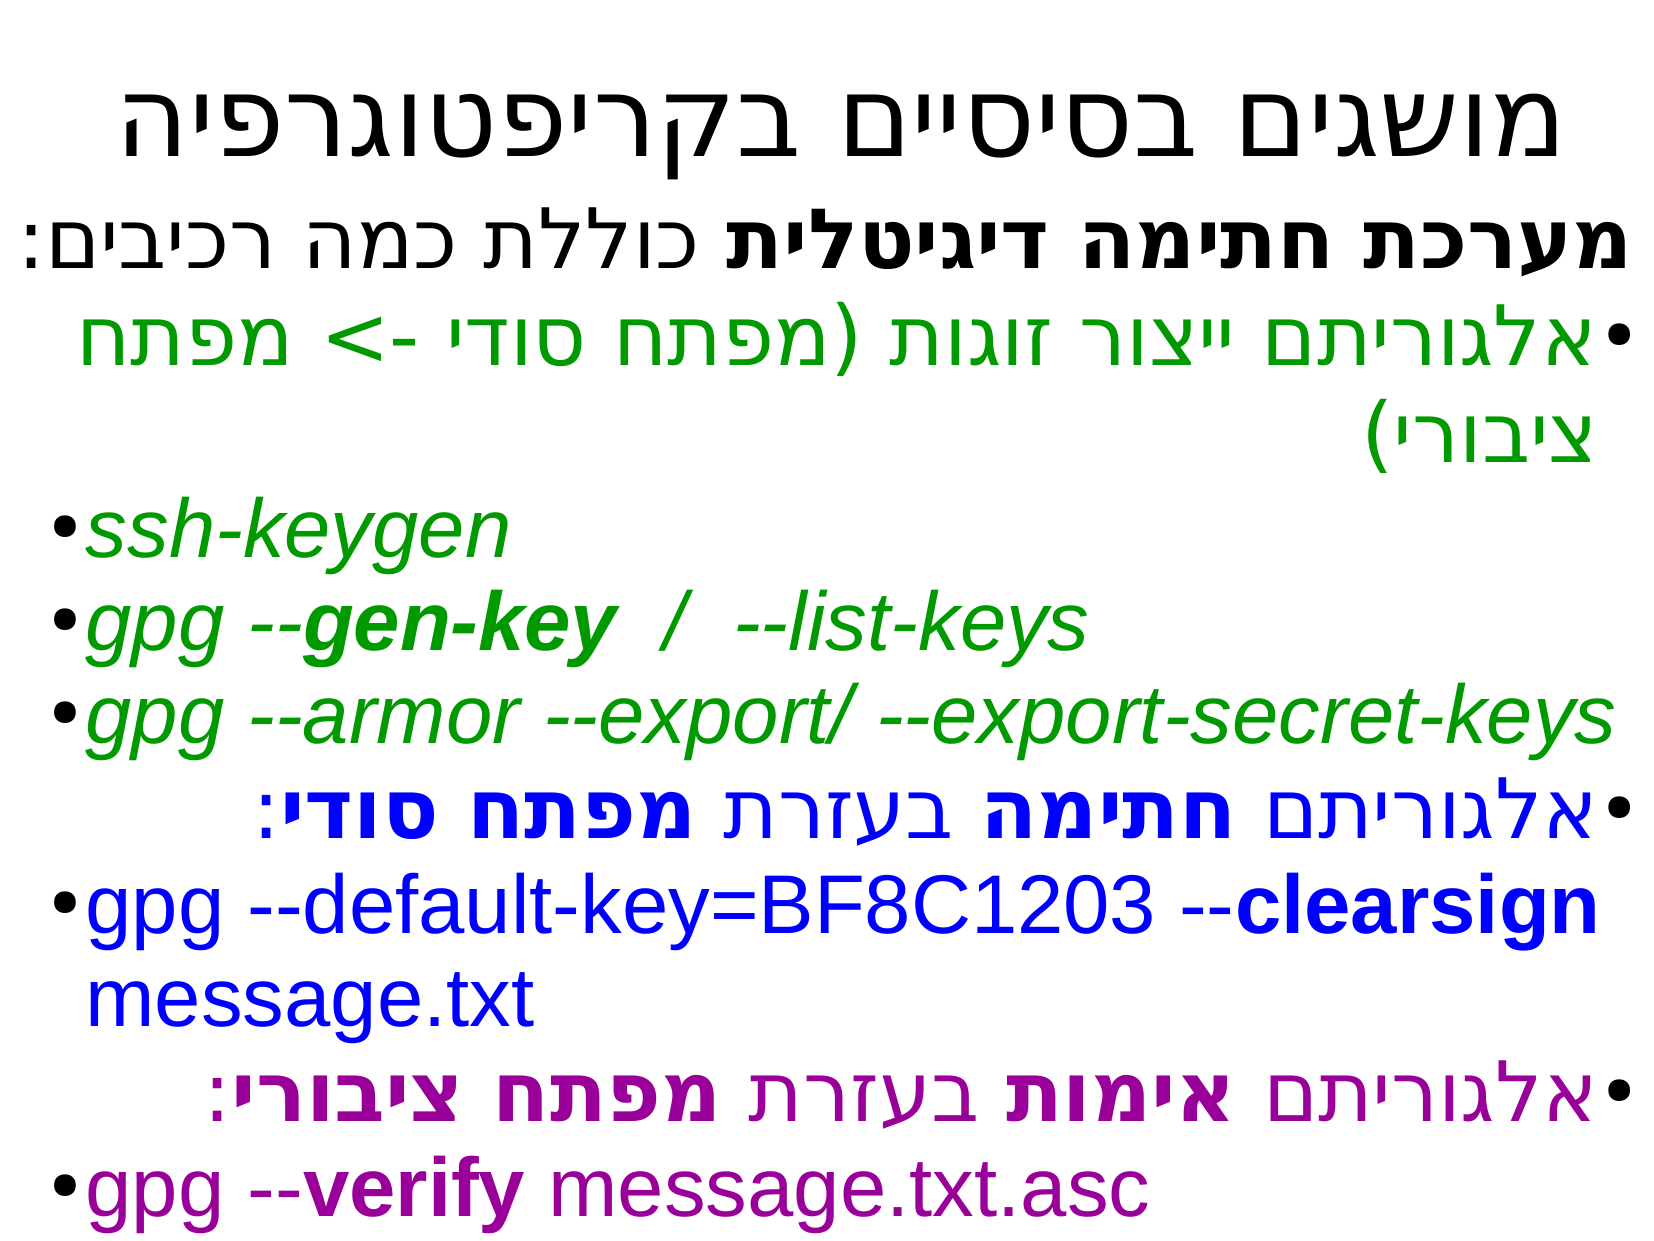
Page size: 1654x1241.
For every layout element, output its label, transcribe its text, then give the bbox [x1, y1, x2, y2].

text_box מושגים בסיסיים בקריפטוגרפיה [60, 45, 1624, 183]
text_box מערכת חתימה דיגיטלית כוללת כמה רכיבים: אלגוריתם ייצור זוגות (מפתח סודי -> מפתח ציבורי) ssh-keygen gpg --gen-key / --list-keys gpg --armor --export/ --export-secret-keys אלגוריתם חתימה בעזרת מפתח סודי: gpg --default-key=BF8C1203 --clearsign message.txt אלגוריתם אימות בעזרת מפתח ציבורי: gpg --verify message.txt.asc מפתח ציבורי הוא כמו "שם משתמש” גלובלי. [0, 183, 1649, 1241]
